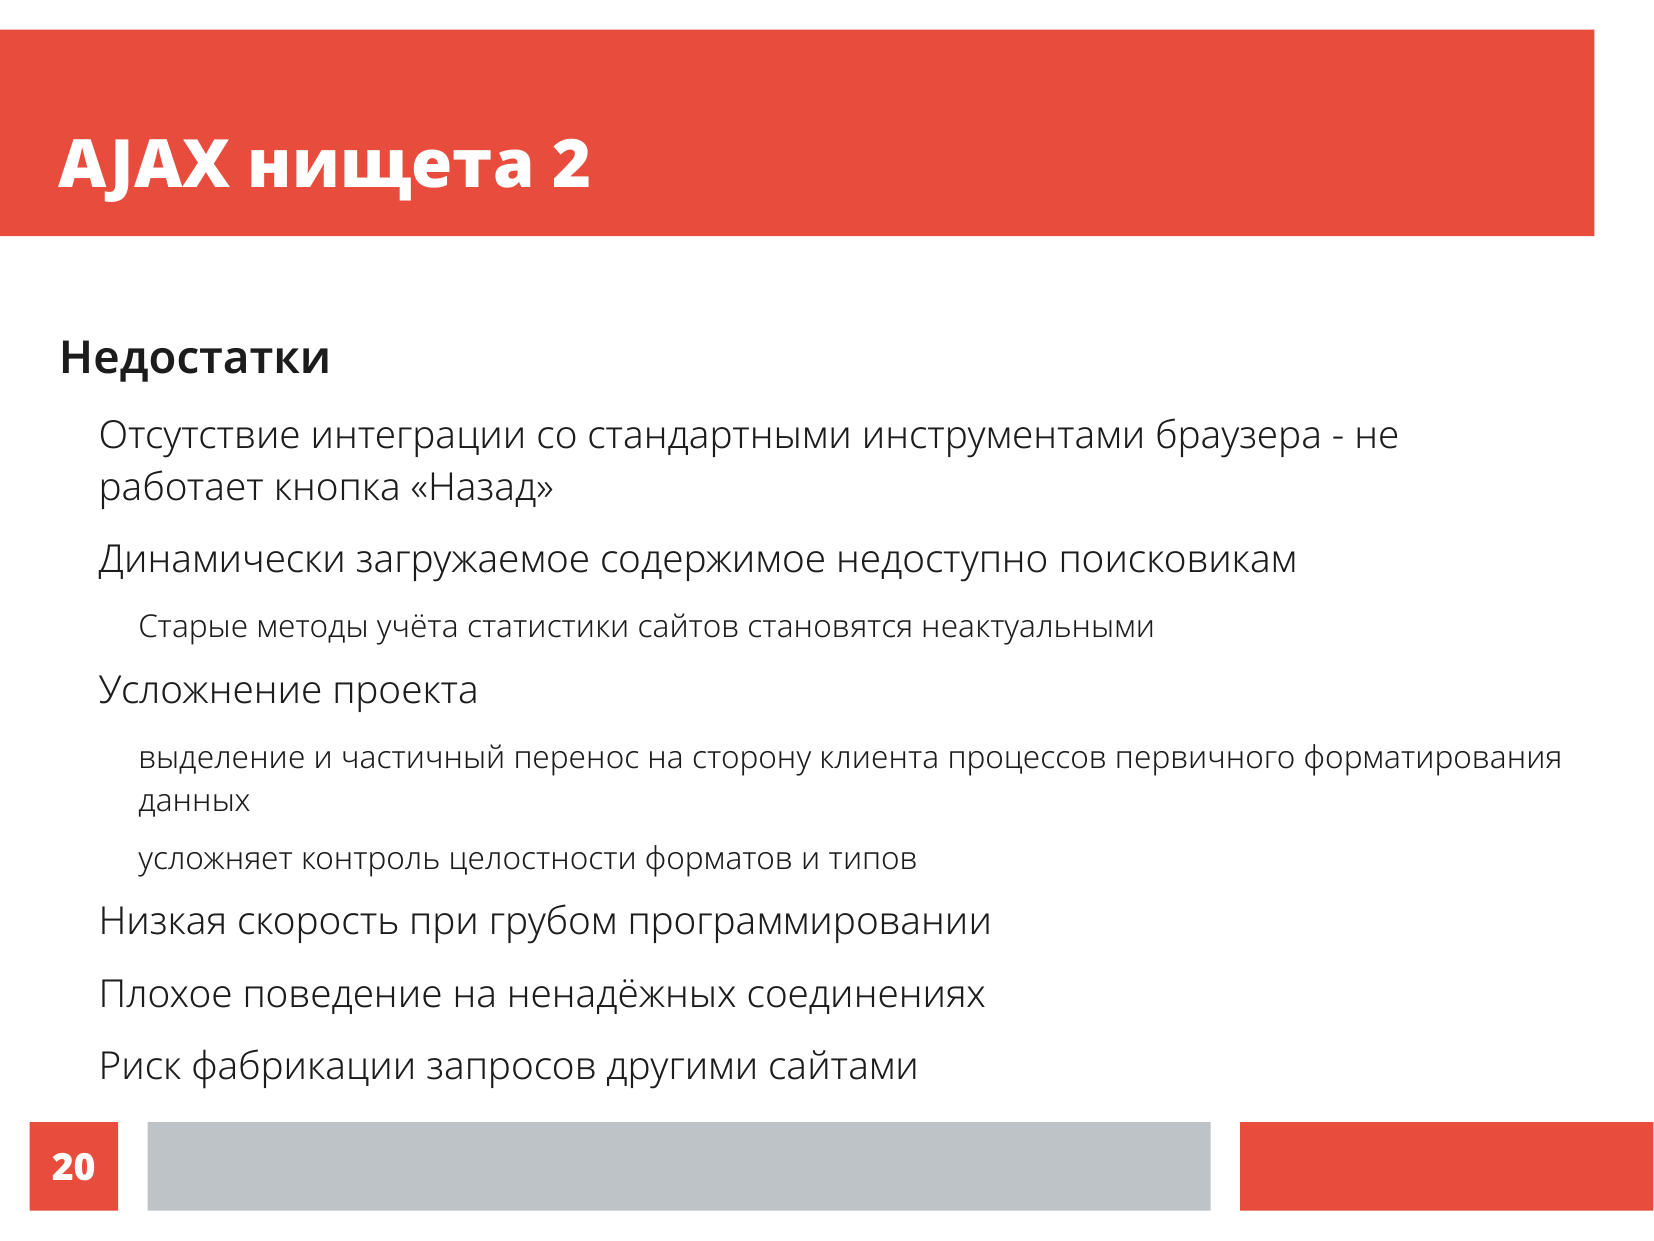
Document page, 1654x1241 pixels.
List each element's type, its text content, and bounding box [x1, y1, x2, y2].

list Недостатки Отсутствие интеграции со стандартными инструментами браузера - не работает кнопка «Назад» Динамически загружаемое содержимое недоступно поисковикам Старые методы учёта статистики сайтов становятся неактуальными Усложнение проекта выделение и частичный перенос на сторону клиента процессов первичного форматирования данных усложняет контроль целостности форматов и типов Низкая скорость при грубом программировании Плохое поведение на ненадёжных соединениях Риск фабрикации запросов другими сайтами [59, 324, 1565, 1093]
title AJAX нищета 2 [59, 59, 1595, 207]
